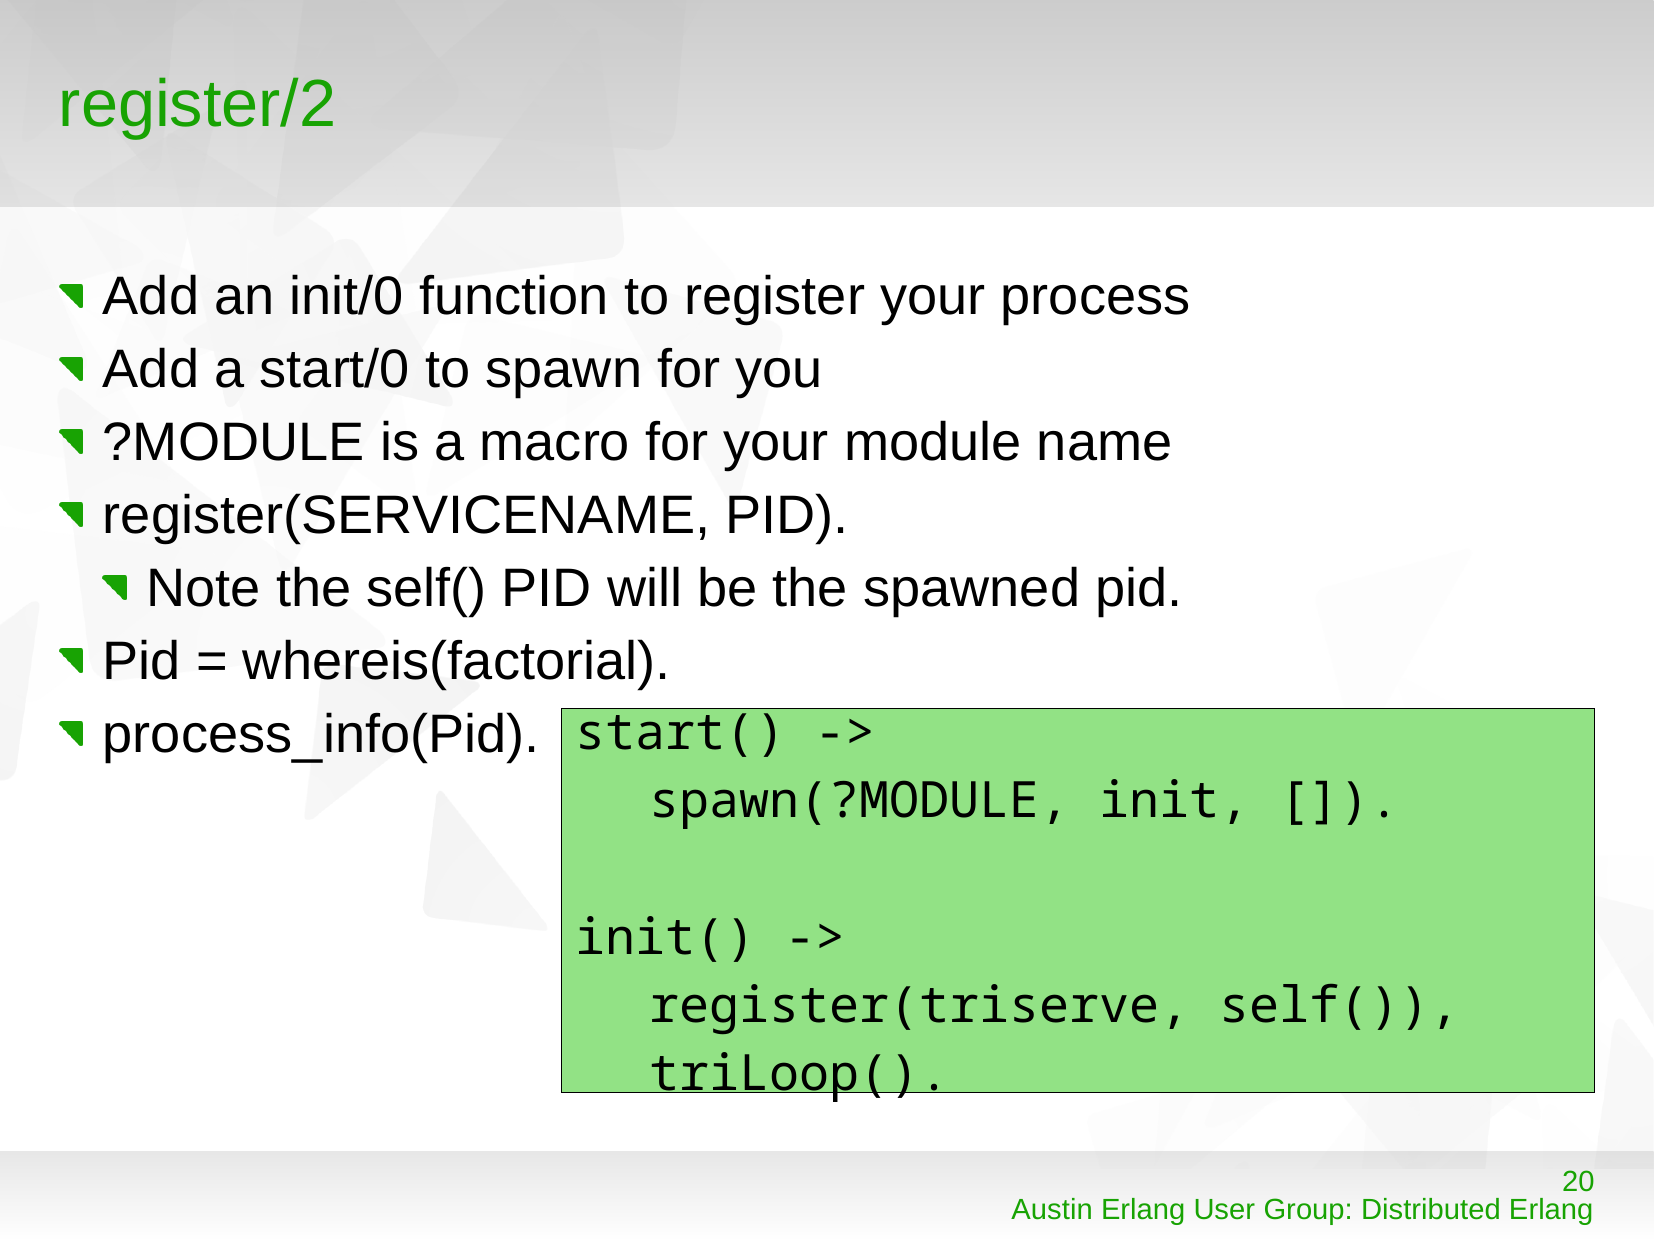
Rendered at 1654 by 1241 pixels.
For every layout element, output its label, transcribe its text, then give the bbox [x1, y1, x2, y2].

list Add an init/0 function to register your process Add a start/0 to spawn for you ?MODULE is a macro for your module name register(SERVICENAME, PID). Note the self() PID will be the spawned pid. Pid = whereis(factorial). process_info(Pid). [59, 265, 1595, 1114]
picture [915, 548, 1654, 1169]
title register/2 [59, 29, 1595, 178]
text_box start() -> spawn(?MODULE, init, []). init() -> register(triserve, self()), triLoop(). [561, 708, 1595, 1093]
picture [0, 0, 783, 931]
